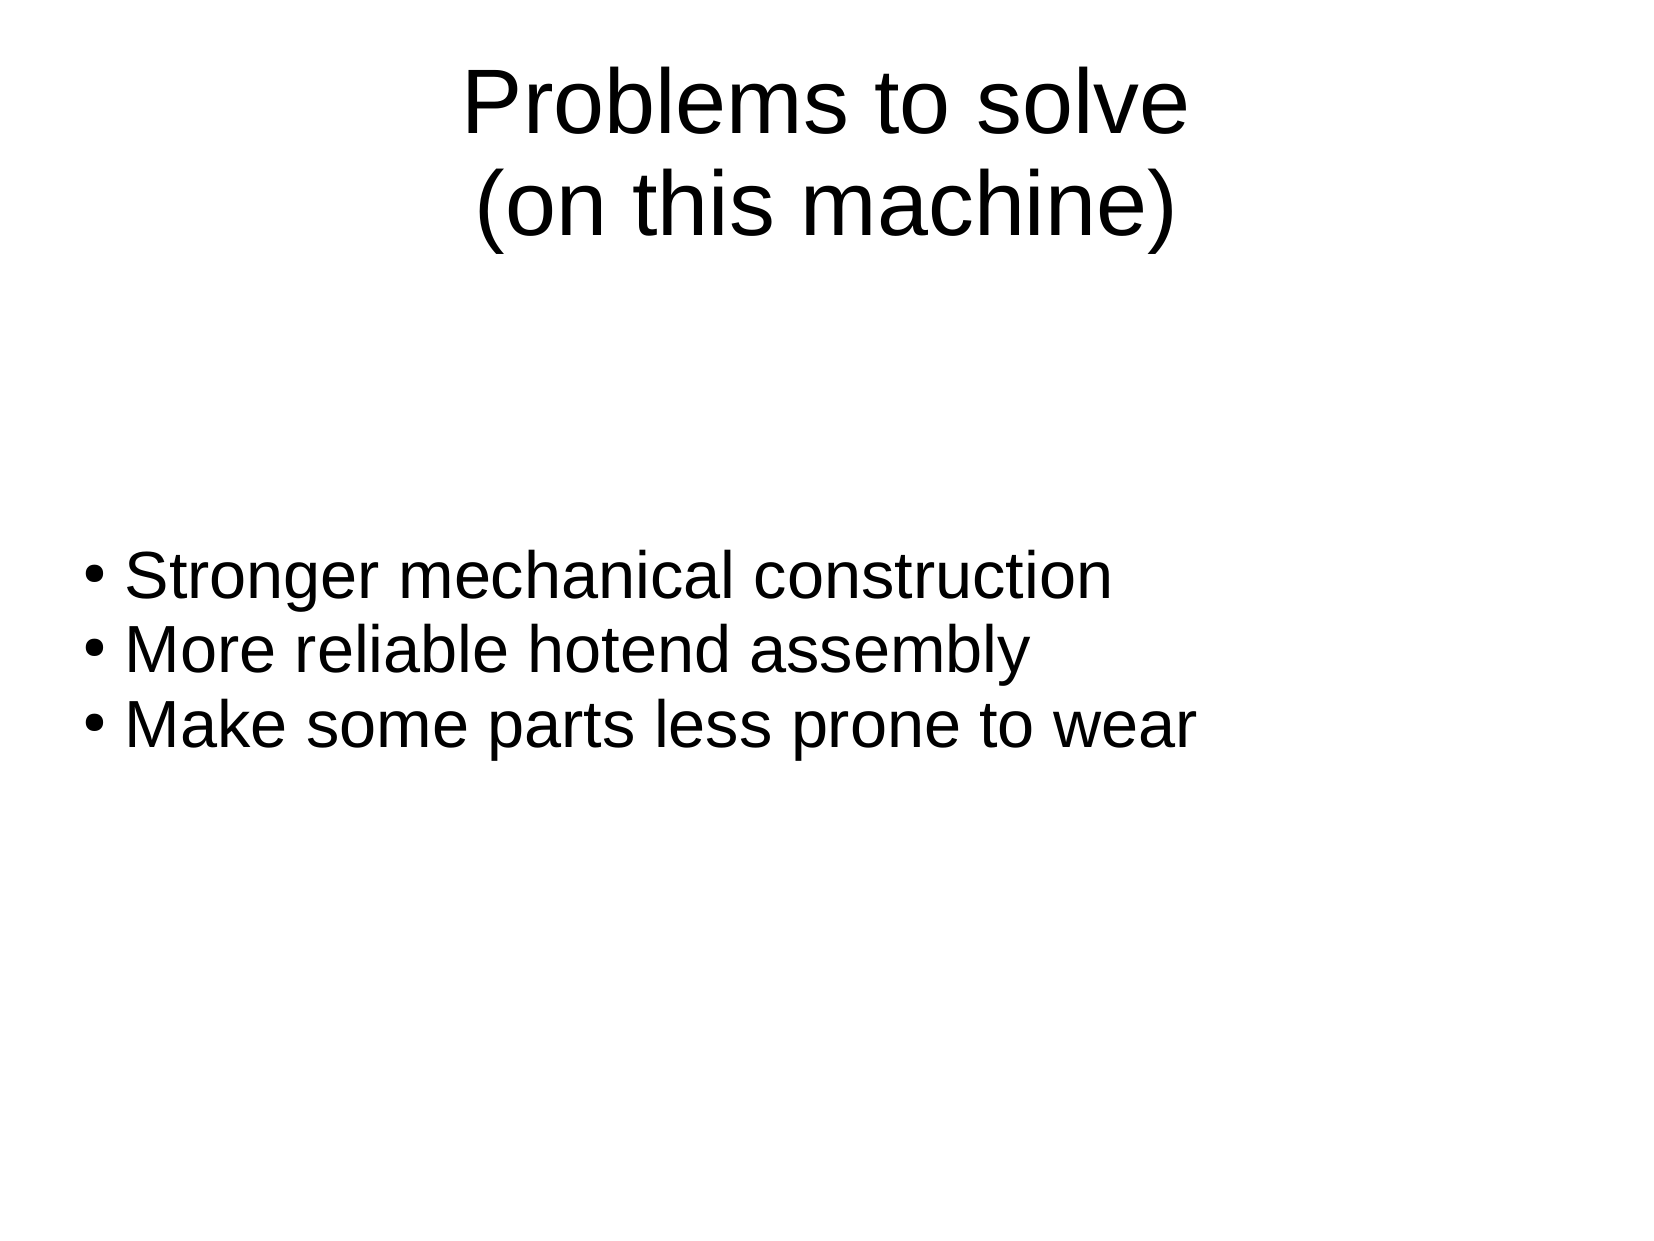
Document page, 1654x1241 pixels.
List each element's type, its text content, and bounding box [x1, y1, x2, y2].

title Problems to solve (on this machine) [82, 49, 1571, 257]
subtitle Stronger mechanical construction More reliable hotend assembly Make some parts less prone to wear [82, 290, 1571, 1010]
